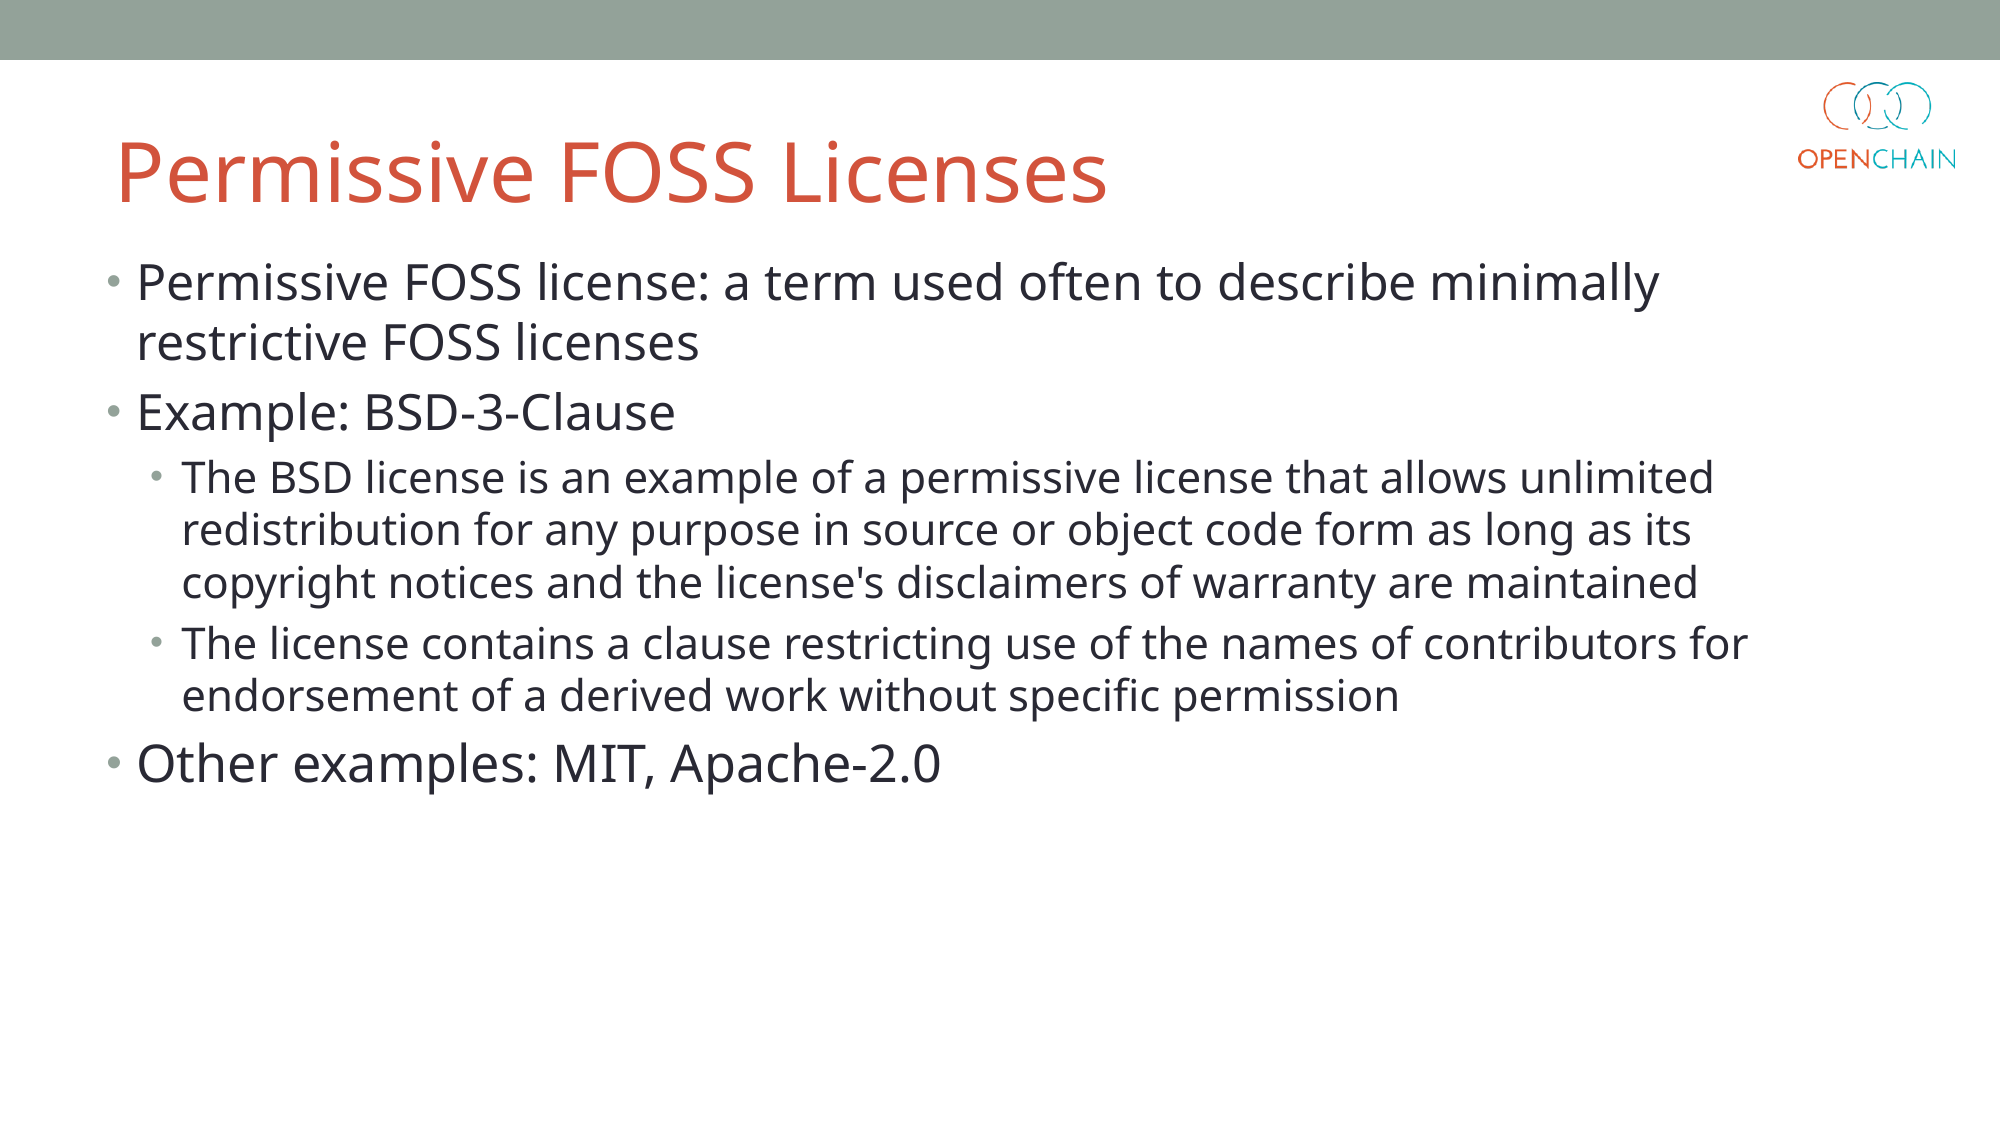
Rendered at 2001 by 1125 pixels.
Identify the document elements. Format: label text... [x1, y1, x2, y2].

title Permissive FOSS Licenses [99, 87, 1900, 250]
list Permissive FOSS license: a term used often to describe minimally restrictive FOSS licenses Example: BSD-3-Clause The BSD license is an example of a permissive license that allows unlimited redistribution for any purpose in source or object code form as long as its copyright notices and the license's disclaimers of warranty are maintained The license contains a clause restricting use of the names of contributors for endorsement of a derived work without specific permission Other examples: MIT, Apache-2.0 [91, 243, 1863, 1093]
picture [1798, 82, 1955, 169]
